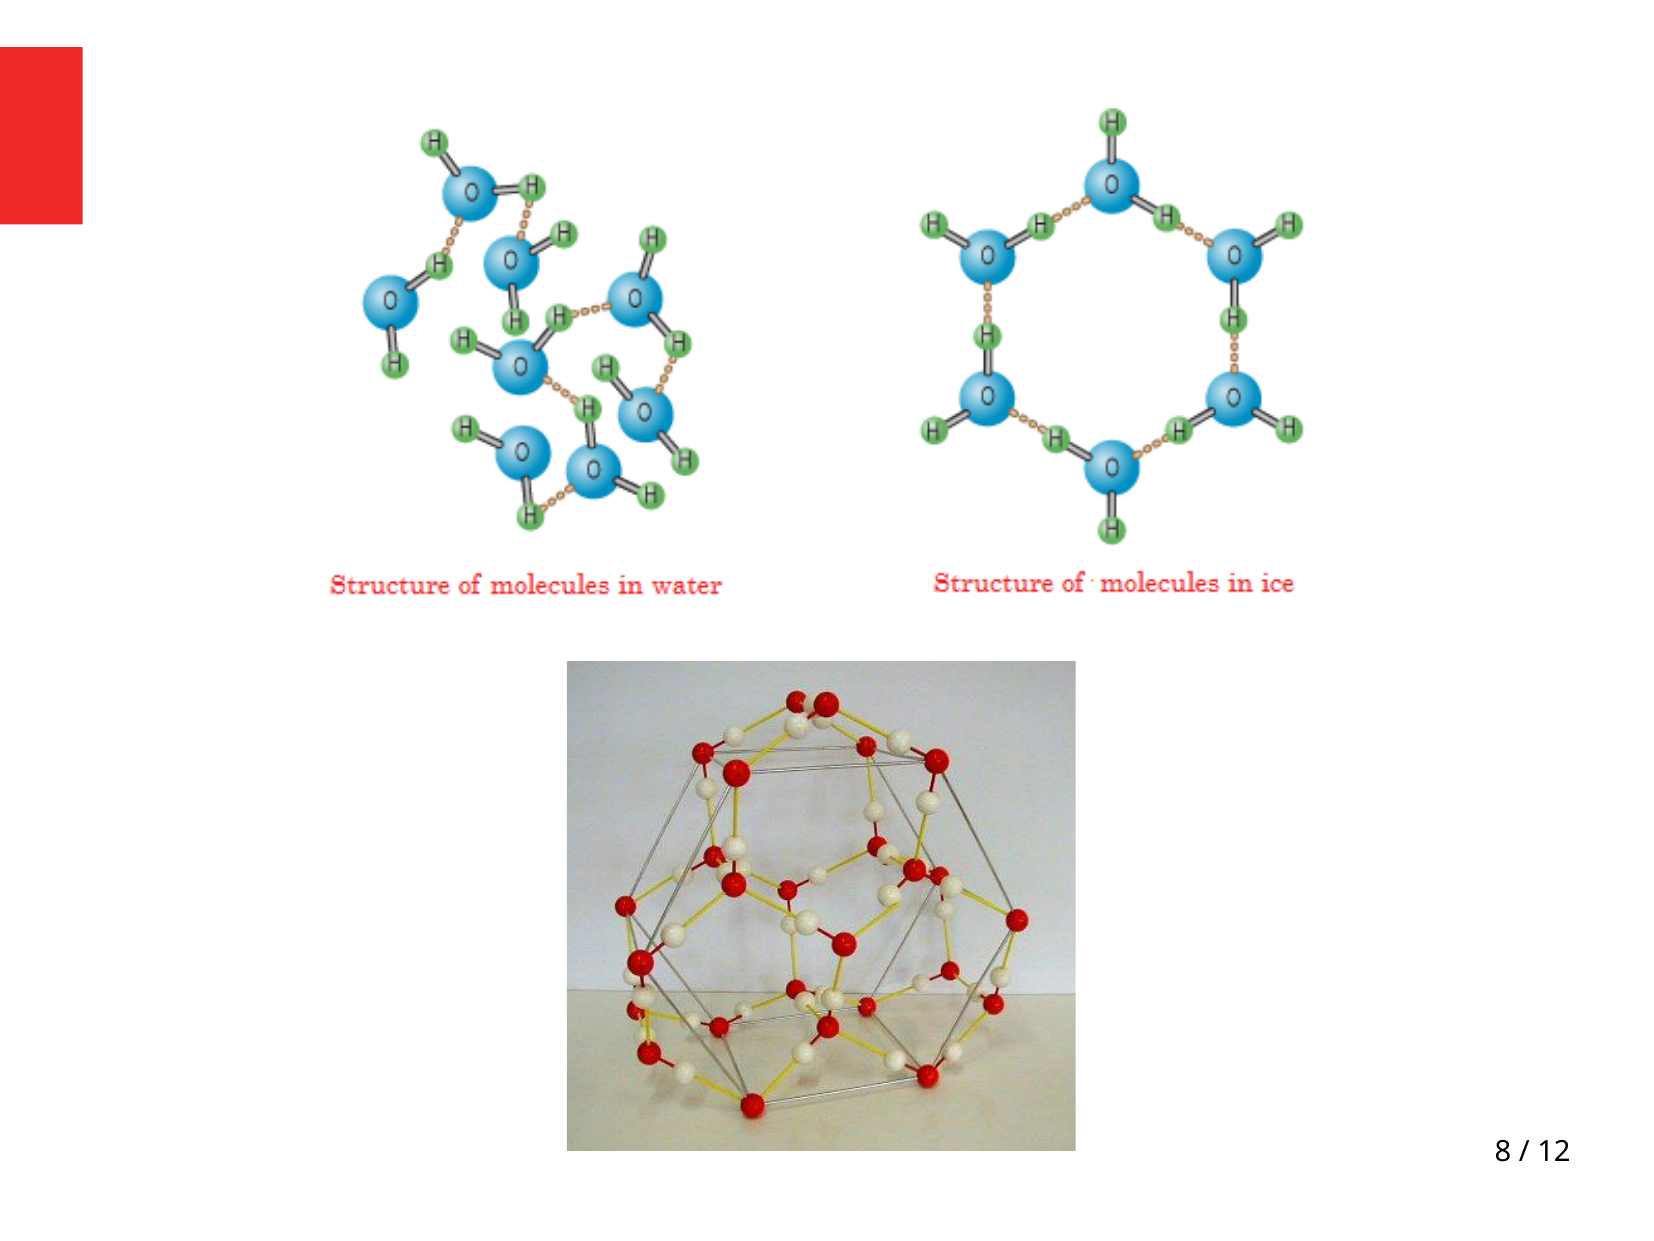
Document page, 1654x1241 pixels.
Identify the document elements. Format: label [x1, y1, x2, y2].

picture [566, 661, 1076, 1151]
picture [312, 82, 1347, 612]
